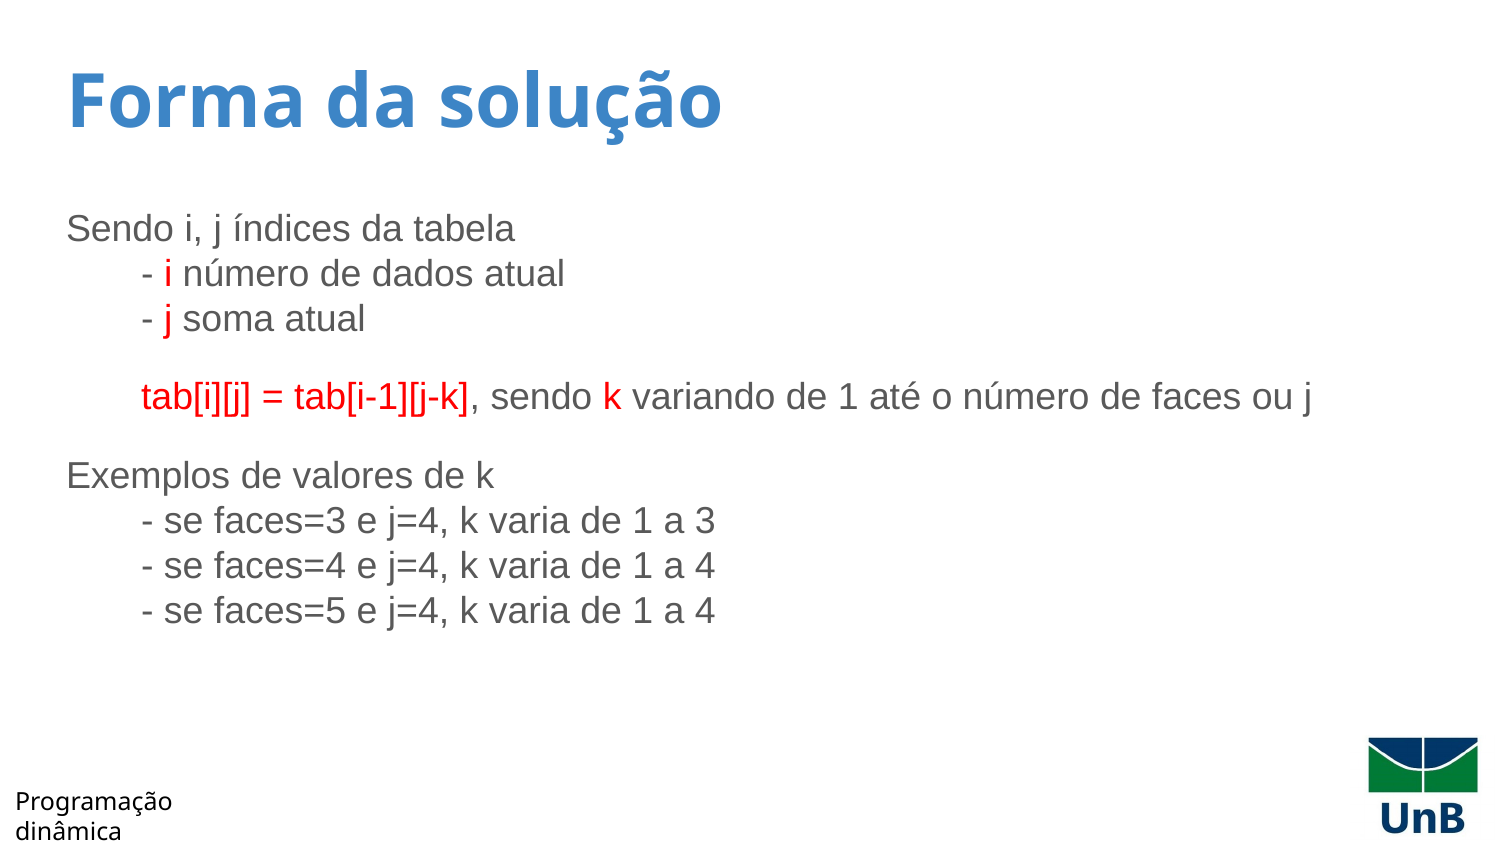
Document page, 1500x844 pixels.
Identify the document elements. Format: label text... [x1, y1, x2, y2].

picture [1350, 735, 1495, 840]
text_box Programação dinâmica [0, 792, 290, 840]
title Forma da solução [51, 37, 1449, 157]
list Sendo i, j índices da tabela - i número de dados atual - j soma atual tab[i][j] = tab[i-1][j-k], sendo k variando de 1 até o número de faces ou j Exemplos de valores de k - se faces=3 e j=4, k varia de 1 a 3 - se faces=4 e j=4, k varia de 1 a 4 - se faces=5 e j=4, k varia de 1 a 4 [51, 189, 1449, 736]
